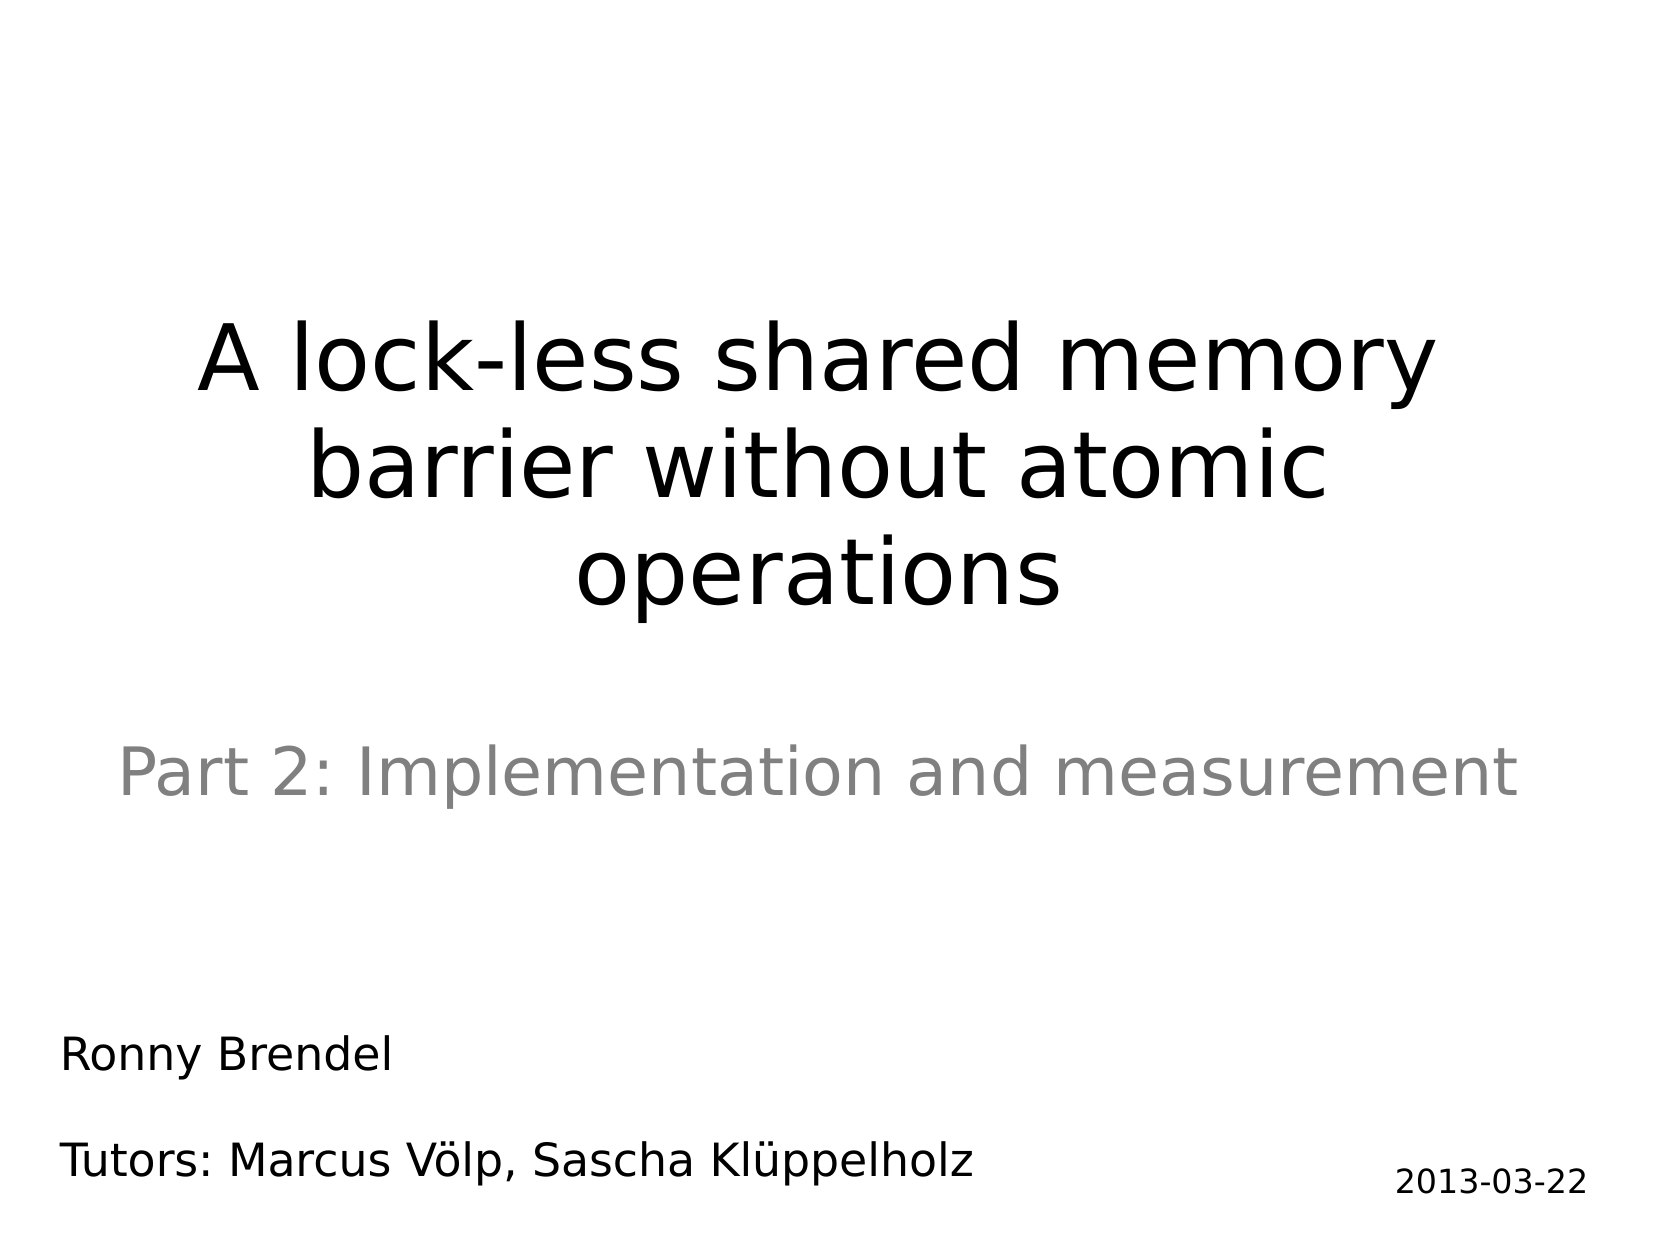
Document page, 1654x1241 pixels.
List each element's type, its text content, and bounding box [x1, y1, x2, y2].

text_box Ronny Brendel Tutors: Marcus Völp, Sascha Klüppelholz [45, 1020, 990, 1195]
text_box 2013-03-22 [1380, 1155, 1630, 1209]
subtitle A lock-less shared memory barrier without atomic operations Part 2: Implementation and measurement [75, 186, 1563, 931]
